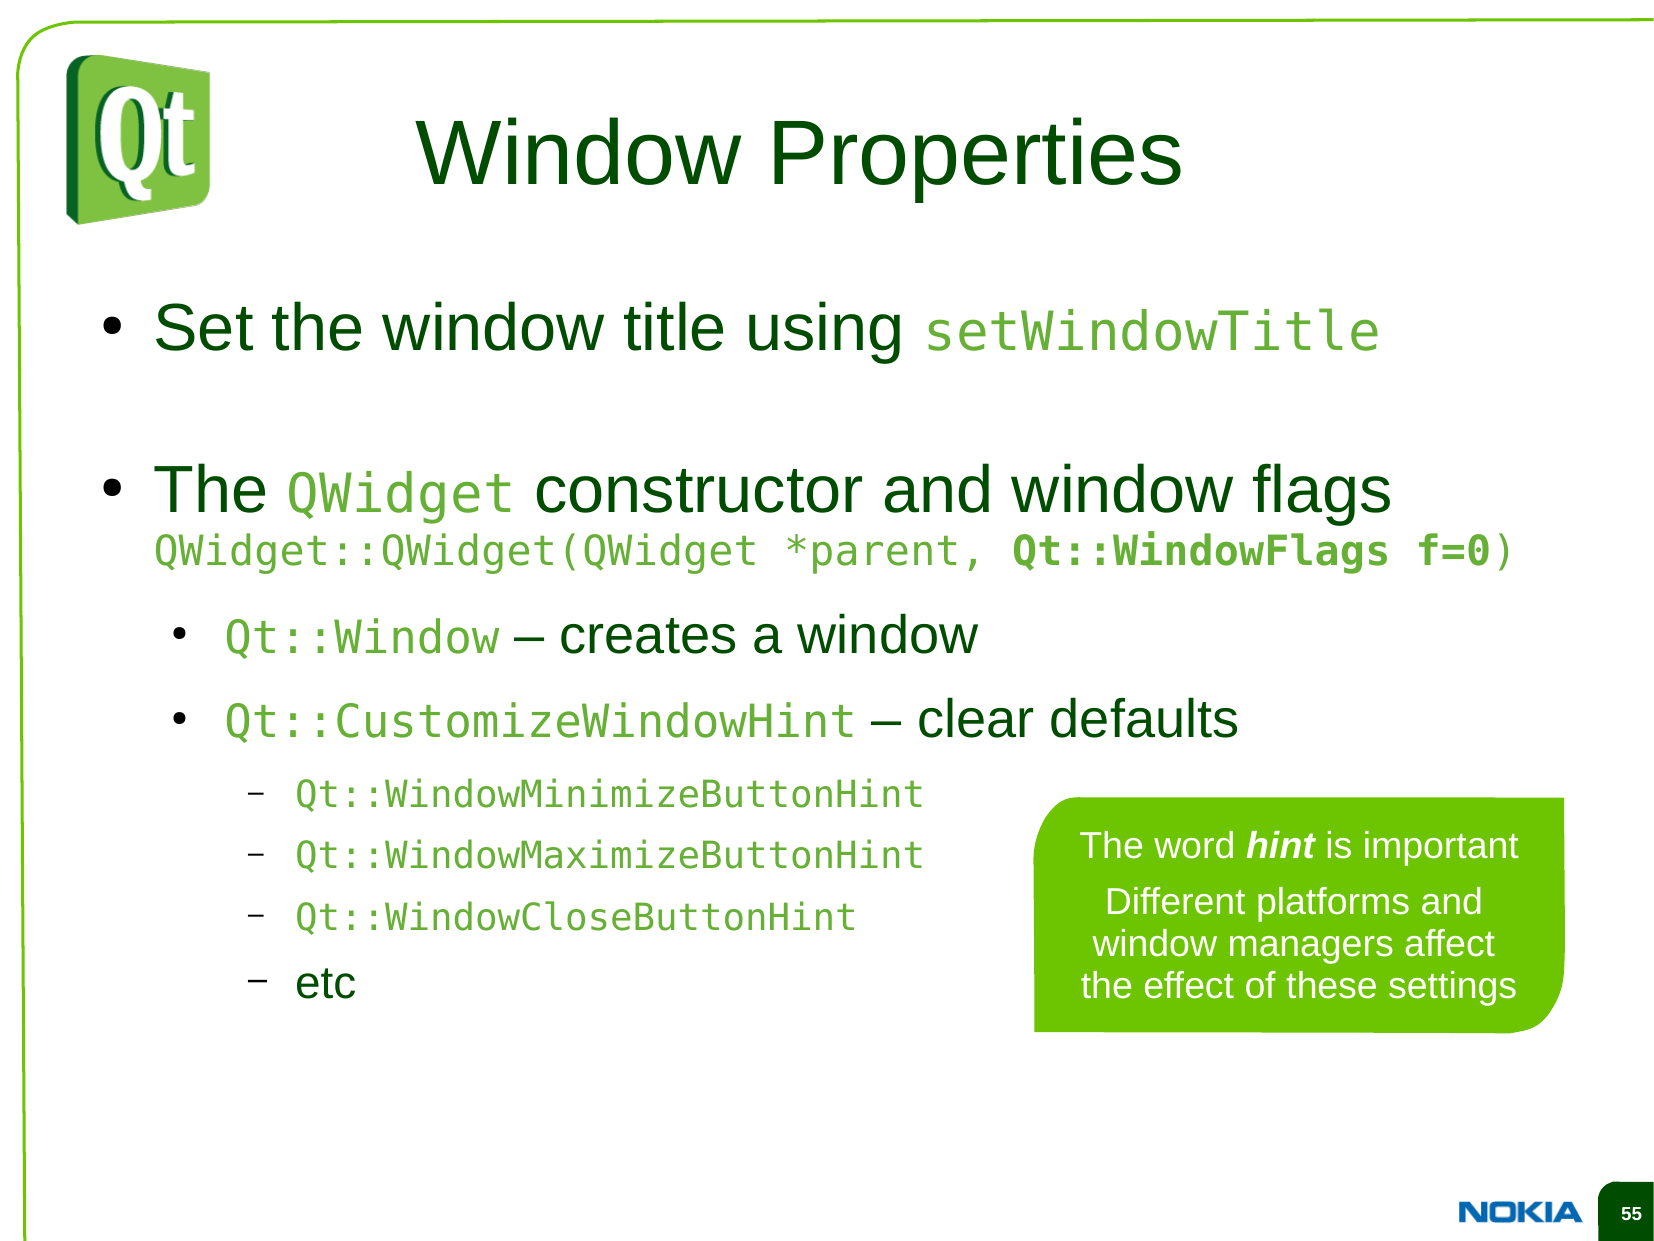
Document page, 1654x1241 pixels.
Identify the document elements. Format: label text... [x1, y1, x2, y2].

title Window Properties [263, 49, 1339, 257]
text_box The word hint is important Different platforms and window managers affect the effect of these settings [1033, 797, 1565, 1034]
list Set the window title using setWindowTitle The QWidget constructor and window flags QWidget::QWidget(QWidget *parent, Qt::WindowFlags f=0) Qt::Window – creates a window Qt::CustomizeWindowHint – clear defaults Qt::WindowMinimizeButtonHint Qt::WindowMaximizeButtonHint Qt::WindowCloseButtonHint etc [82, 290, 1571, 1094]
picture [1459, 1201, 1583, 1223]
picture [66, 55, 210, 225]
